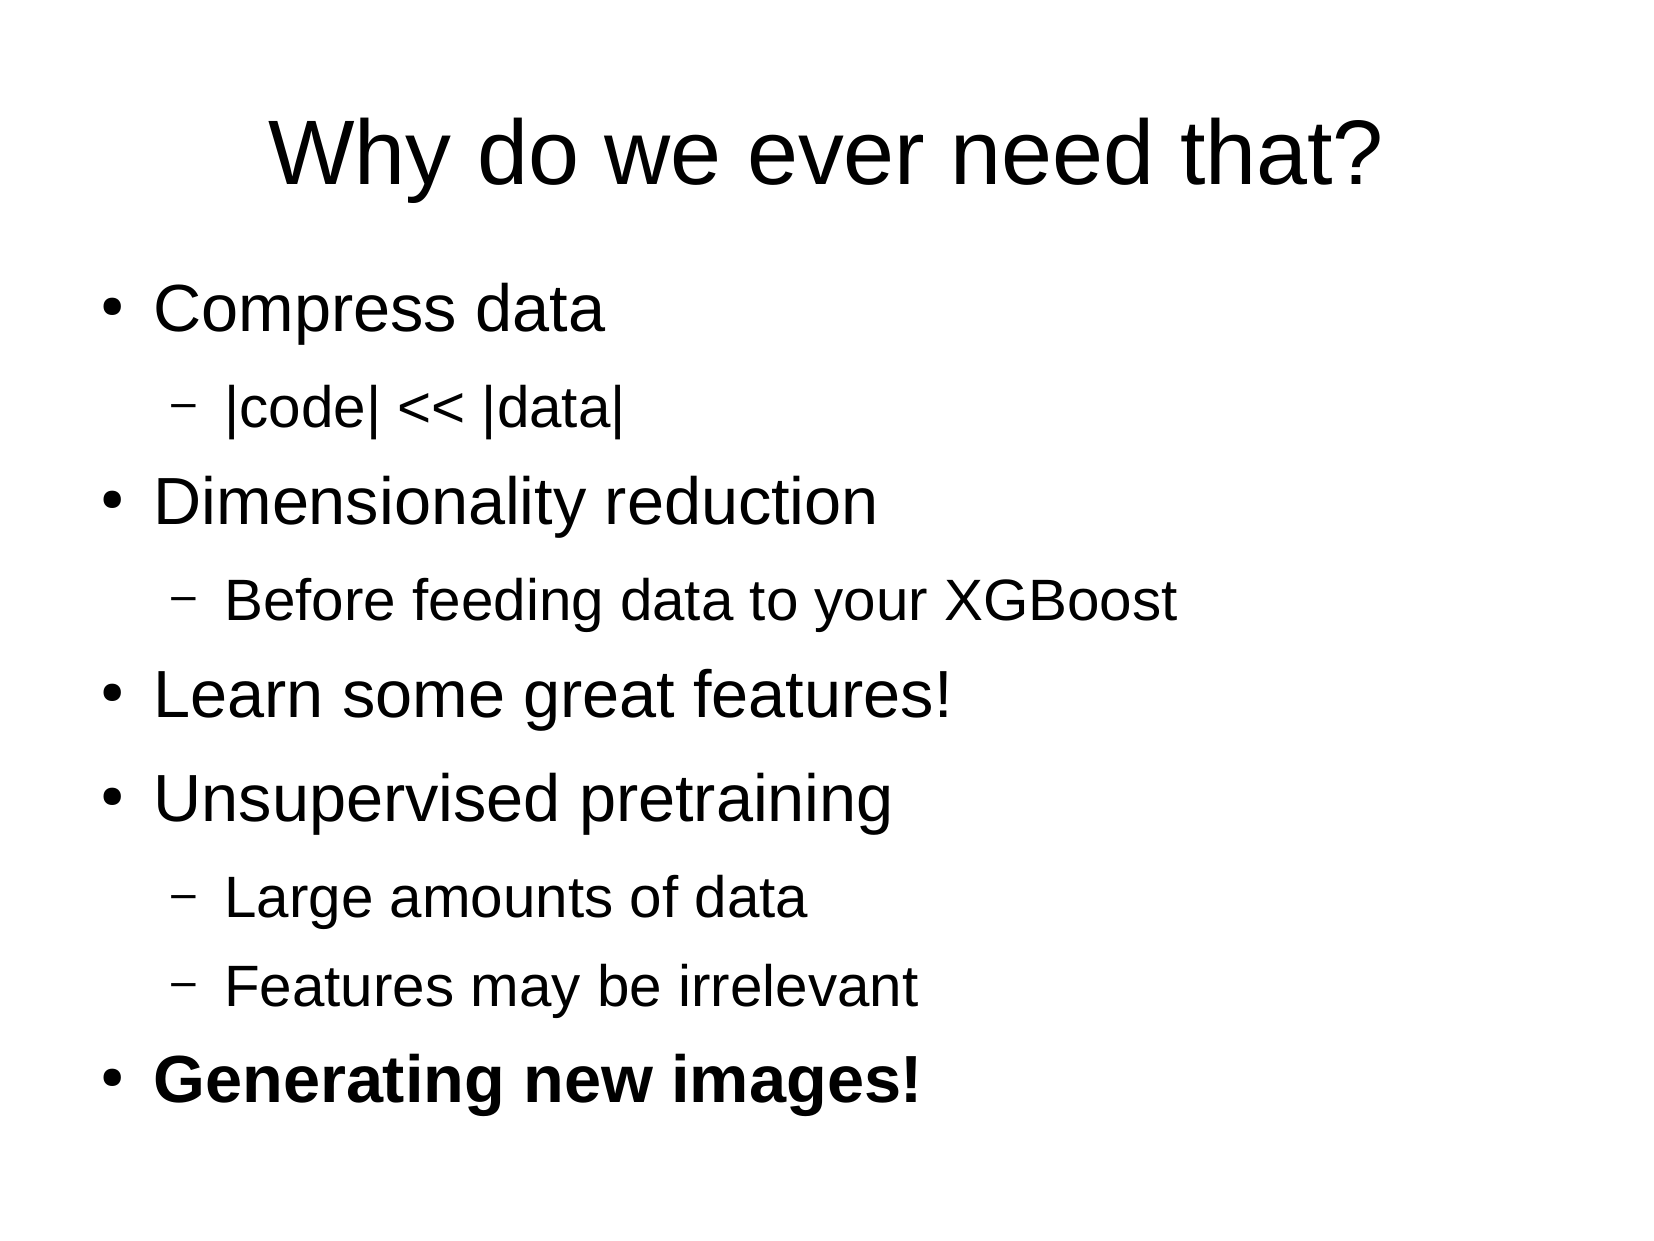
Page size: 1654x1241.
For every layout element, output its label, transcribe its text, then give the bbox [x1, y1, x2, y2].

list Compress data |code| << |data| Dimensionality reduction Before feeding data to your XGBoost Learn some great features! Unsupervised pretraining Large amounts of data Features may be irrelevant Generating new images! [82, 270, 1571, 1201]
title Why do we ever need that? [82, 49, 1571, 257]
